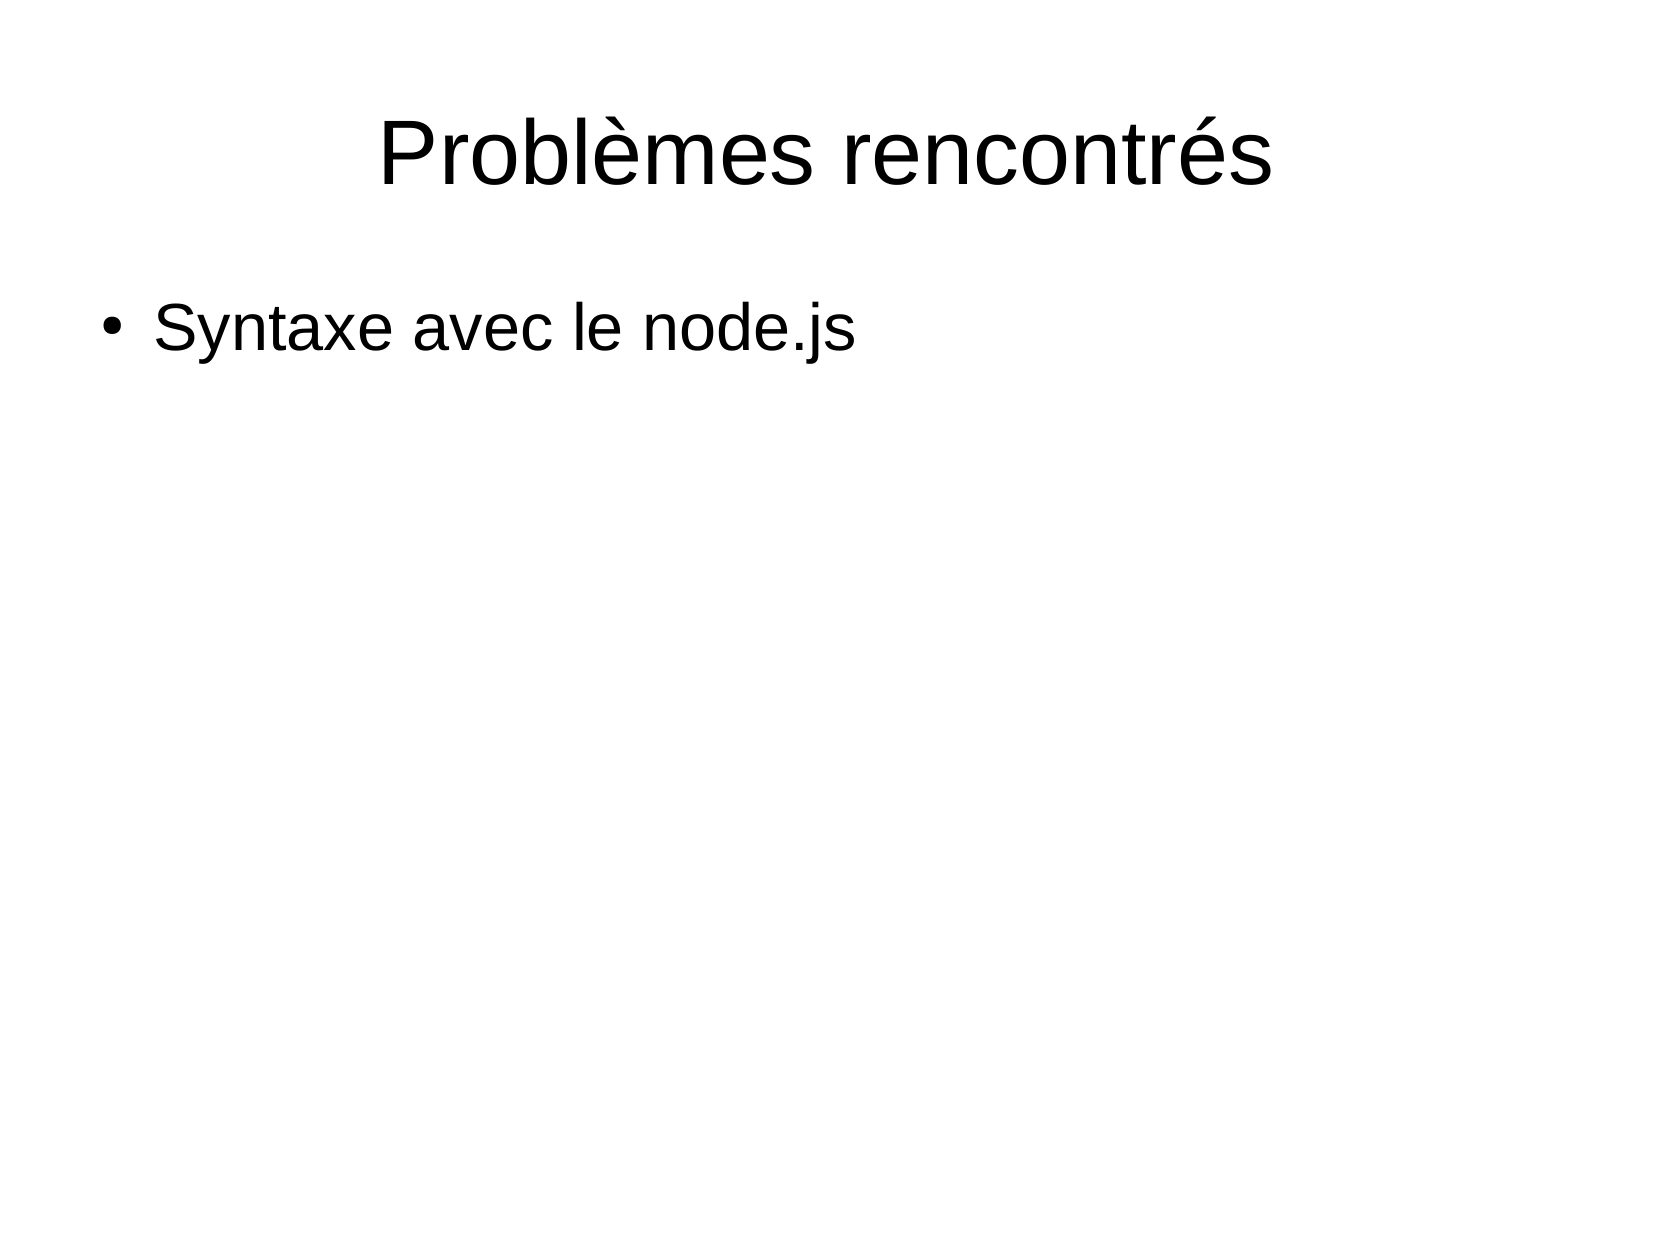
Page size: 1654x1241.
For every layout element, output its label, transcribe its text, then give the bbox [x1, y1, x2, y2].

list Syntaxe avec le node.js [82, 290, 1571, 1010]
title Problèmes rencontrés [82, 49, 1571, 257]
